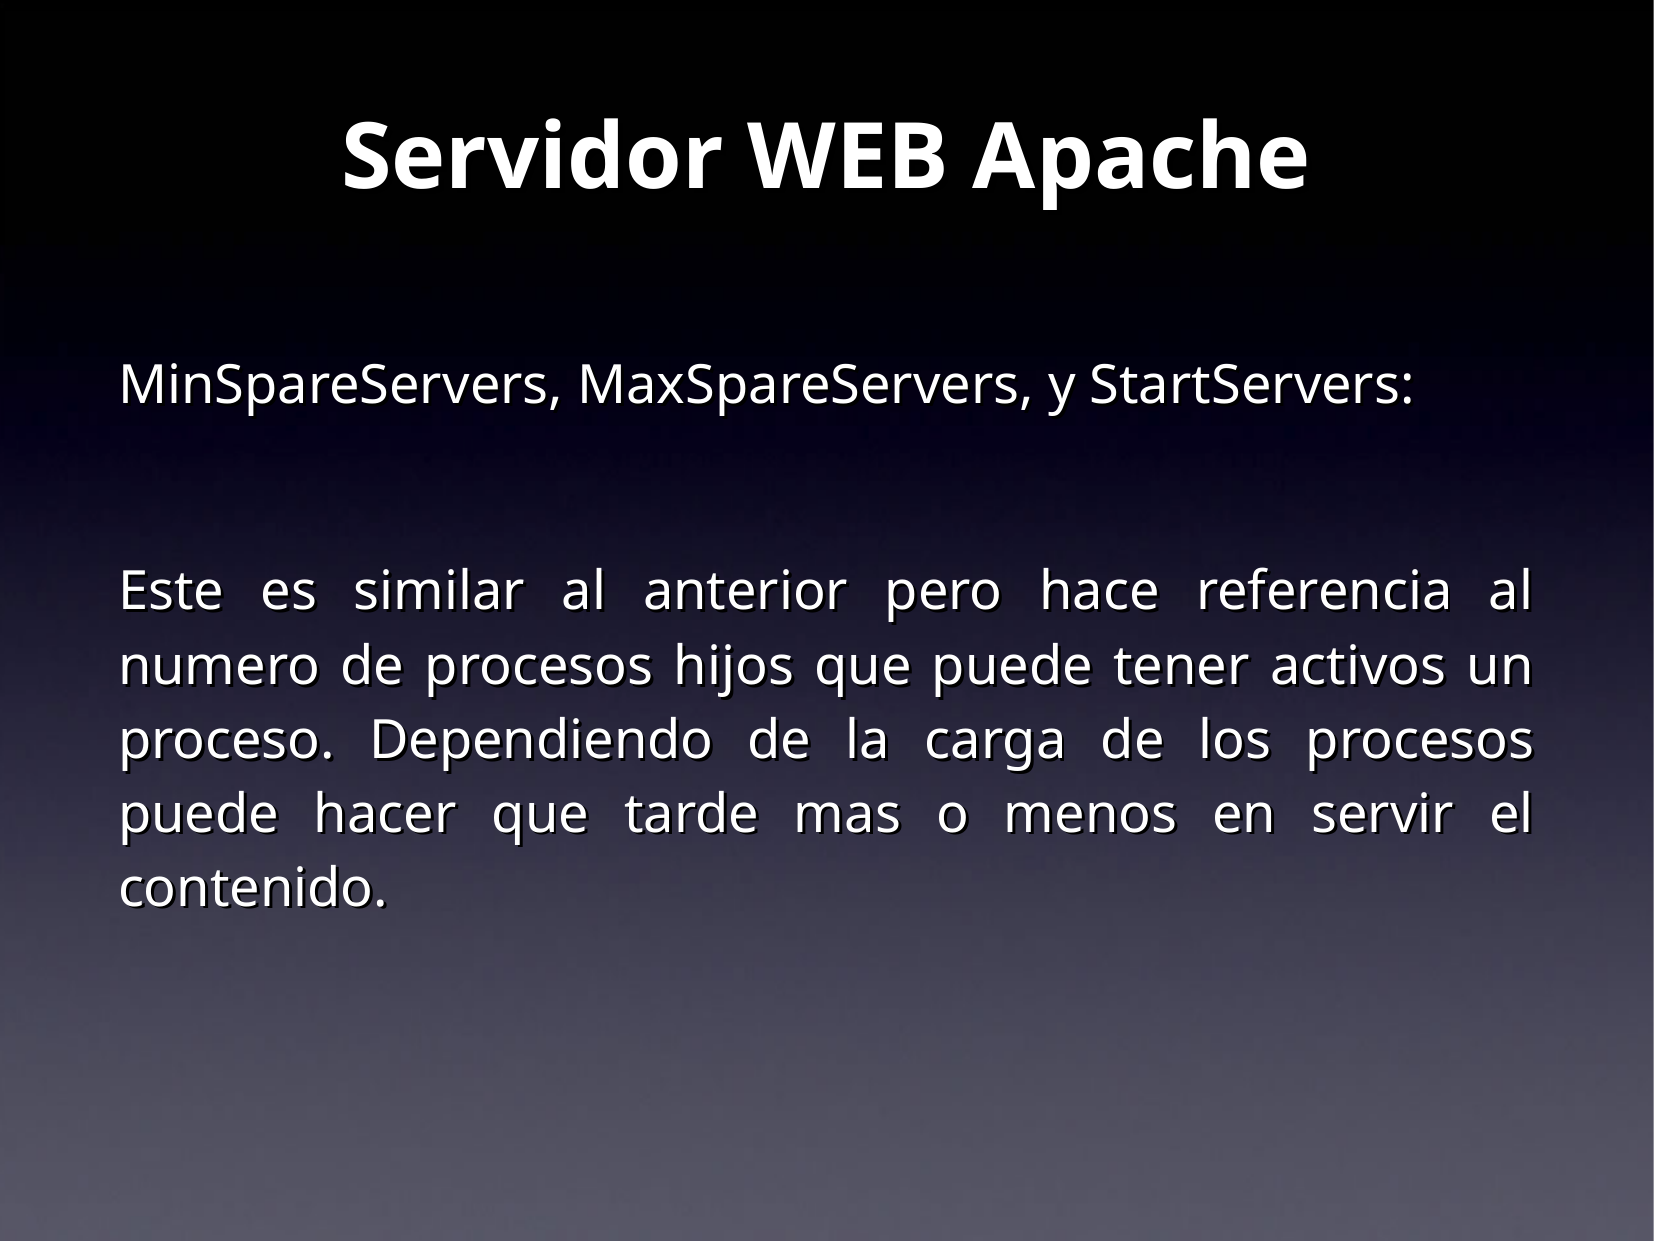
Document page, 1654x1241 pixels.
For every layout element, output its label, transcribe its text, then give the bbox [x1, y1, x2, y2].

list MinSpareServers, MaxSpareServers, y StartServers: Este es similar al anterior pero hace referencia al numero de procesos hijos que puede tener activos un proceso. Dependiendo de la carga de los procesos puede hacer que tarde mas o menos en servir el contenido. [47, 345, 1536, 1065]
title Servidor WEB Apache [82, 49, 1571, 257]
picture [0, 0, 1654, 1241]
